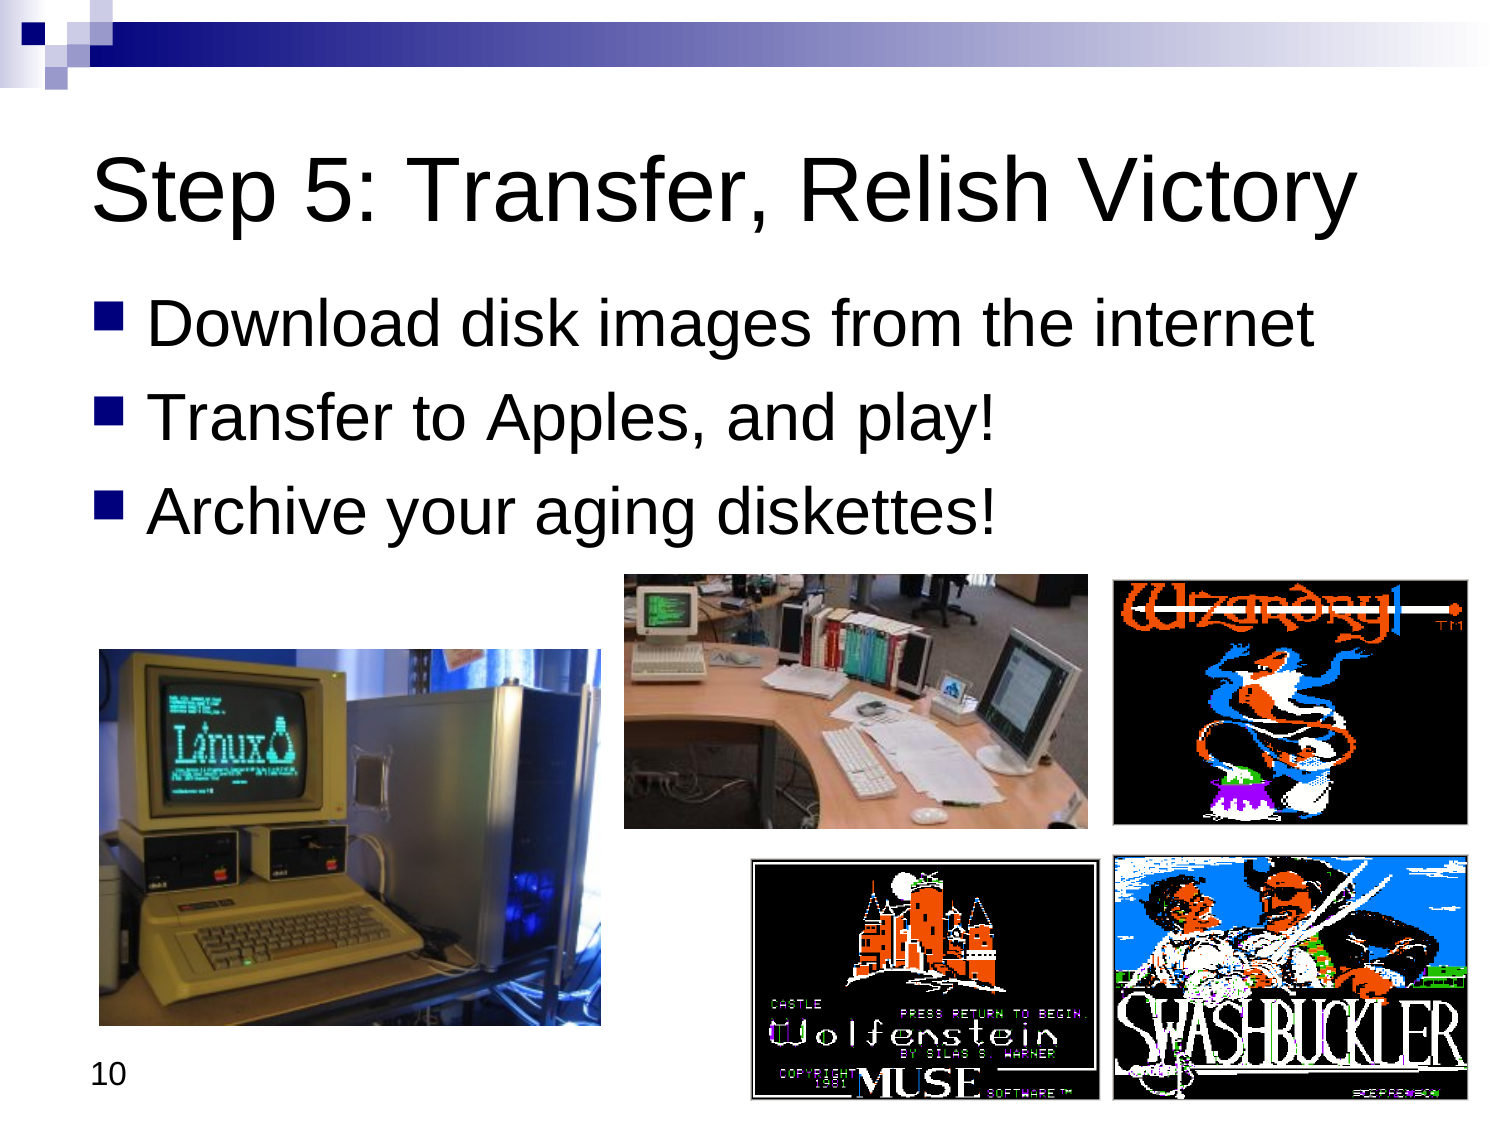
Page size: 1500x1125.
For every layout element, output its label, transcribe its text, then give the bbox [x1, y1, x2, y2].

picture [1112, 579, 1469, 826]
picture [99, 649, 601, 1026]
list Download disk images from the internet Transfer to Apples, and play! Archive your aging diskettes! [75, 275, 1426, 913]
picture [1112, 854, 1469, 1101]
picture [750, 858, 1101, 1101]
picture [624, 574, 1088, 829]
title Step 5: Transfer, Relish Victory [75, 75, 1426, 275]
